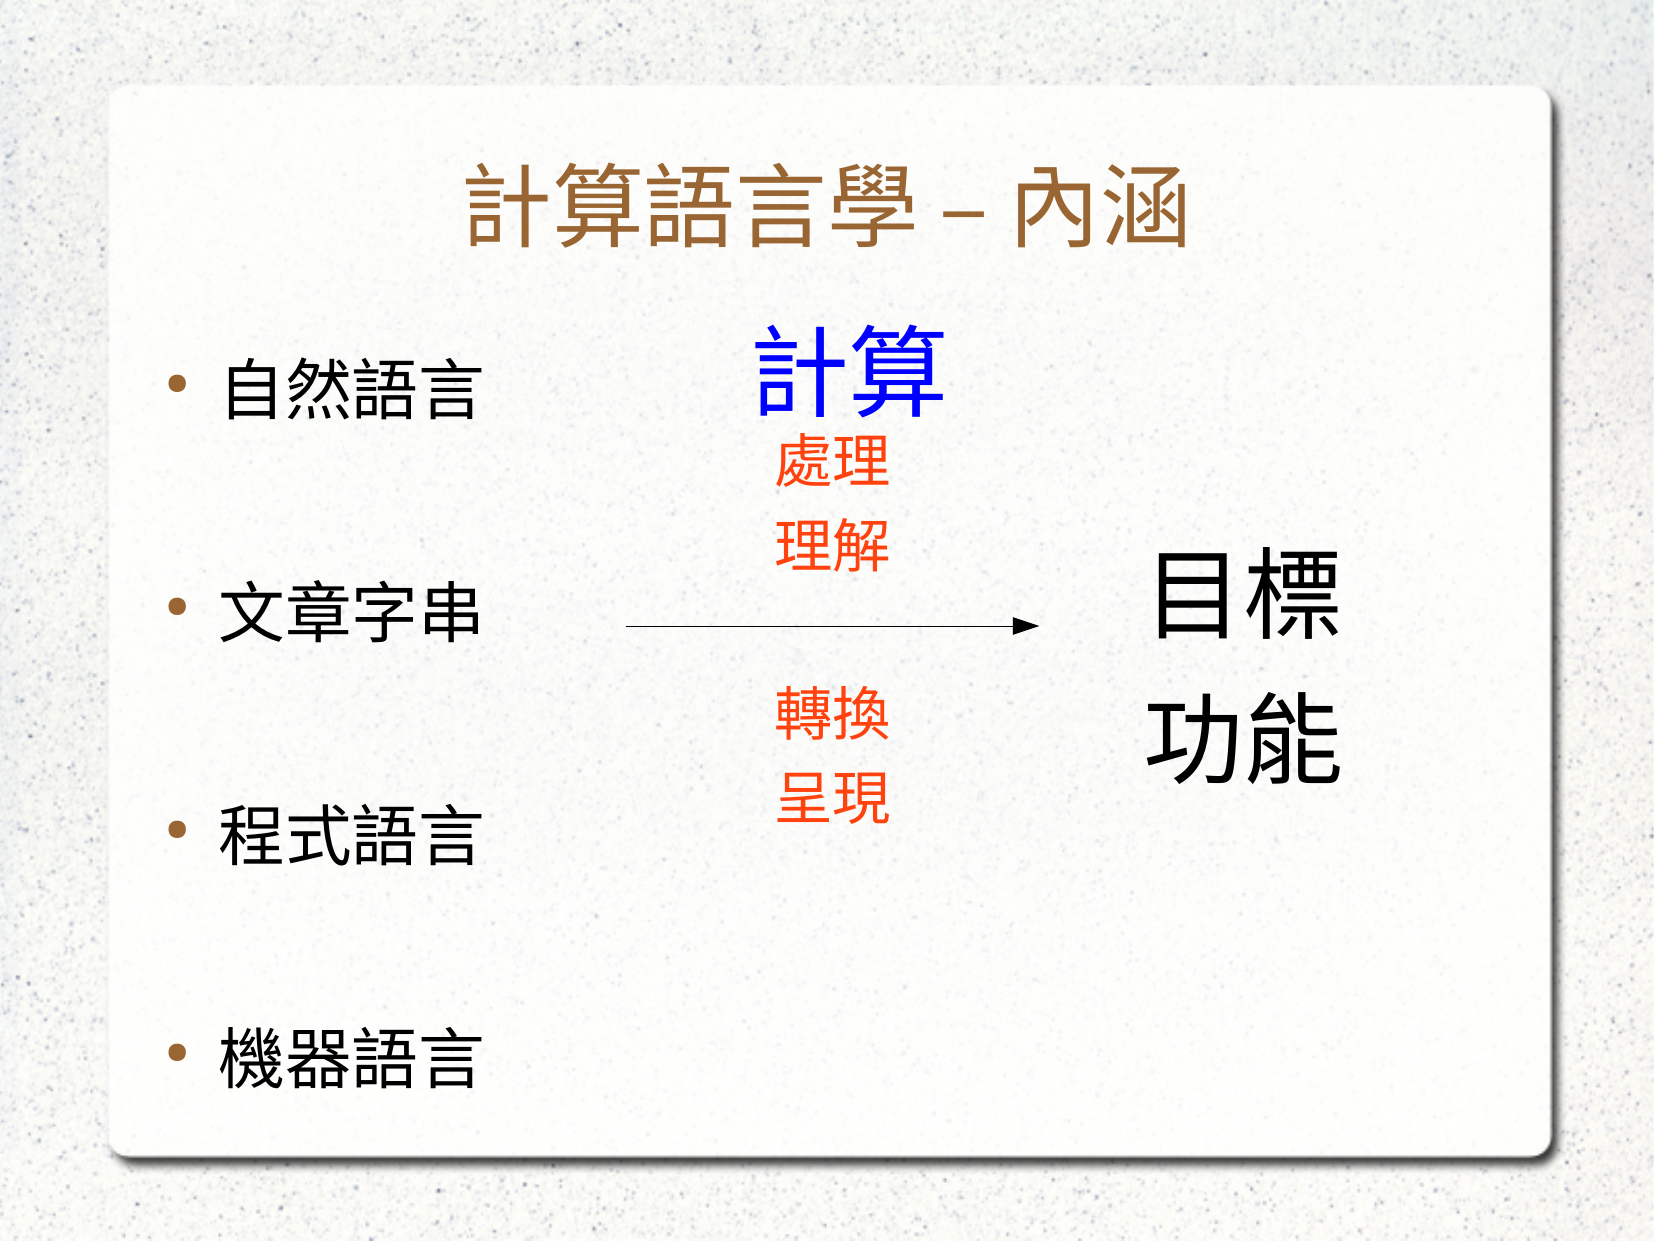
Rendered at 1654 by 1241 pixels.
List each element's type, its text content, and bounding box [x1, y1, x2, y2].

text_box 目標 功能 [1128, 507, 1359, 763]
list 自然語言 文章字串 程式語言 機器語言 [147, 336, 626, 1042]
picture [0, 0, 1654, 1241]
text_box 計算 [734, 286, 965, 422]
title 計算語言學 – 內涵 [118, 96, 1536, 304]
